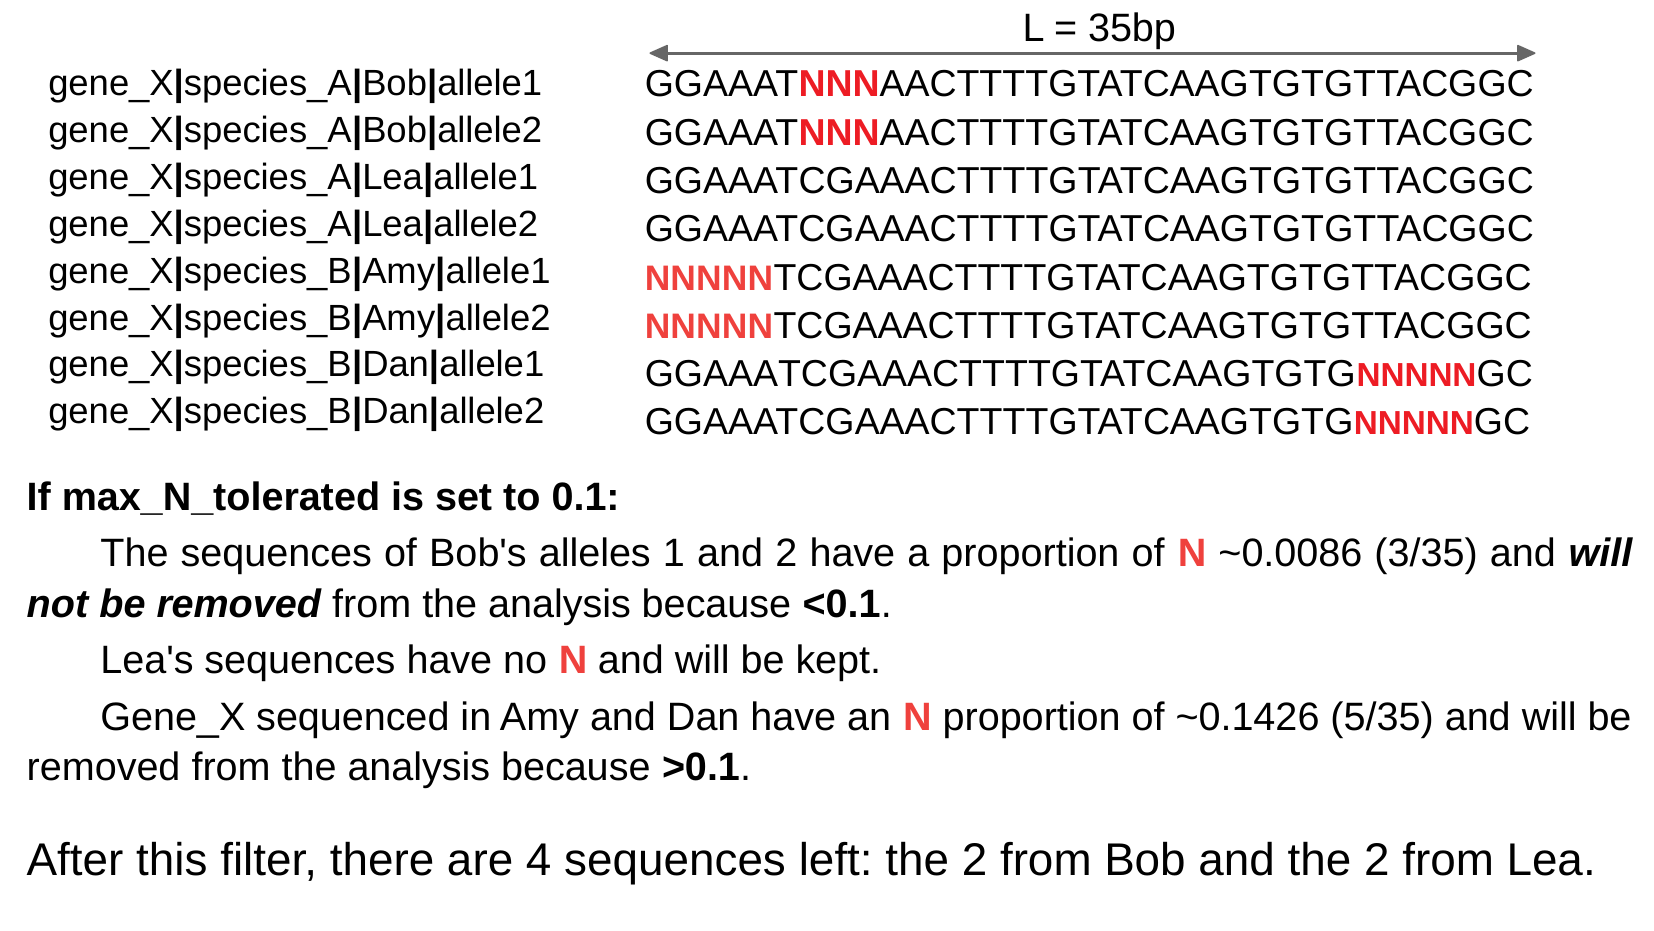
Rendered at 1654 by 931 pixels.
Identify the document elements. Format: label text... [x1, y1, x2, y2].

text_box If max_N_tolerated is set to 0.1: The sequences of Bob's alleles 1 and 2 have a proportion of N ~0.0086 (3/35) and will not be removed from the analysis because <0.1. Lea's sequences have no N and will be kept. Gene_X sequenced in Amy and Dan have an N proportion of ~0.1426 (5/35) and will be removed from the analysis because >0.1. [11, 460, 1648, 797]
text_box L = 35bp [1007, 0, 1197, 99]
text_box GGAAATNNNAACTTTTGTATCAAGTGTGTTACGGC GGAAATNNNAACTTTTGTATCAAGTGTGTTACGGC GGAAATCGAAACTTTTGTATCAAGTGTGTTACGGC GGAAATCGAAACTTTTGTATCAAGTGTGTTACGGCNNNNNTCGAAACTTTTGTATCAAGTGTGTTACGGC NNNNNTCGAAACTTTTGTATCAAGTGTGTTACGGC GGAAATCGAAACTTTTGTATCAAGTGTGNNNNNGC GGAAATCGAAACTTTTGTATCAAGTGTGNNNNNGC [629, 49, 1564, 451]
text_box After this filter, there are 4 sequences left: the 2 from Bob and the 2 from Lea. [11, 826, 1630, 910]
text_box gene_X|species_A|Bob|allele1 gene_X|species_A|Bob|allele2 gene_X|species_A|Lea|allele1 gene_X|species_A|Lea|allele2 gene_X|species_B|Amy|allele1 gene_X|species_B|Amy|allele2 gene_X|species_B|Dan|allele1 gene_X|species_B|Dan|allele2 [33, 49, 579, 439]
